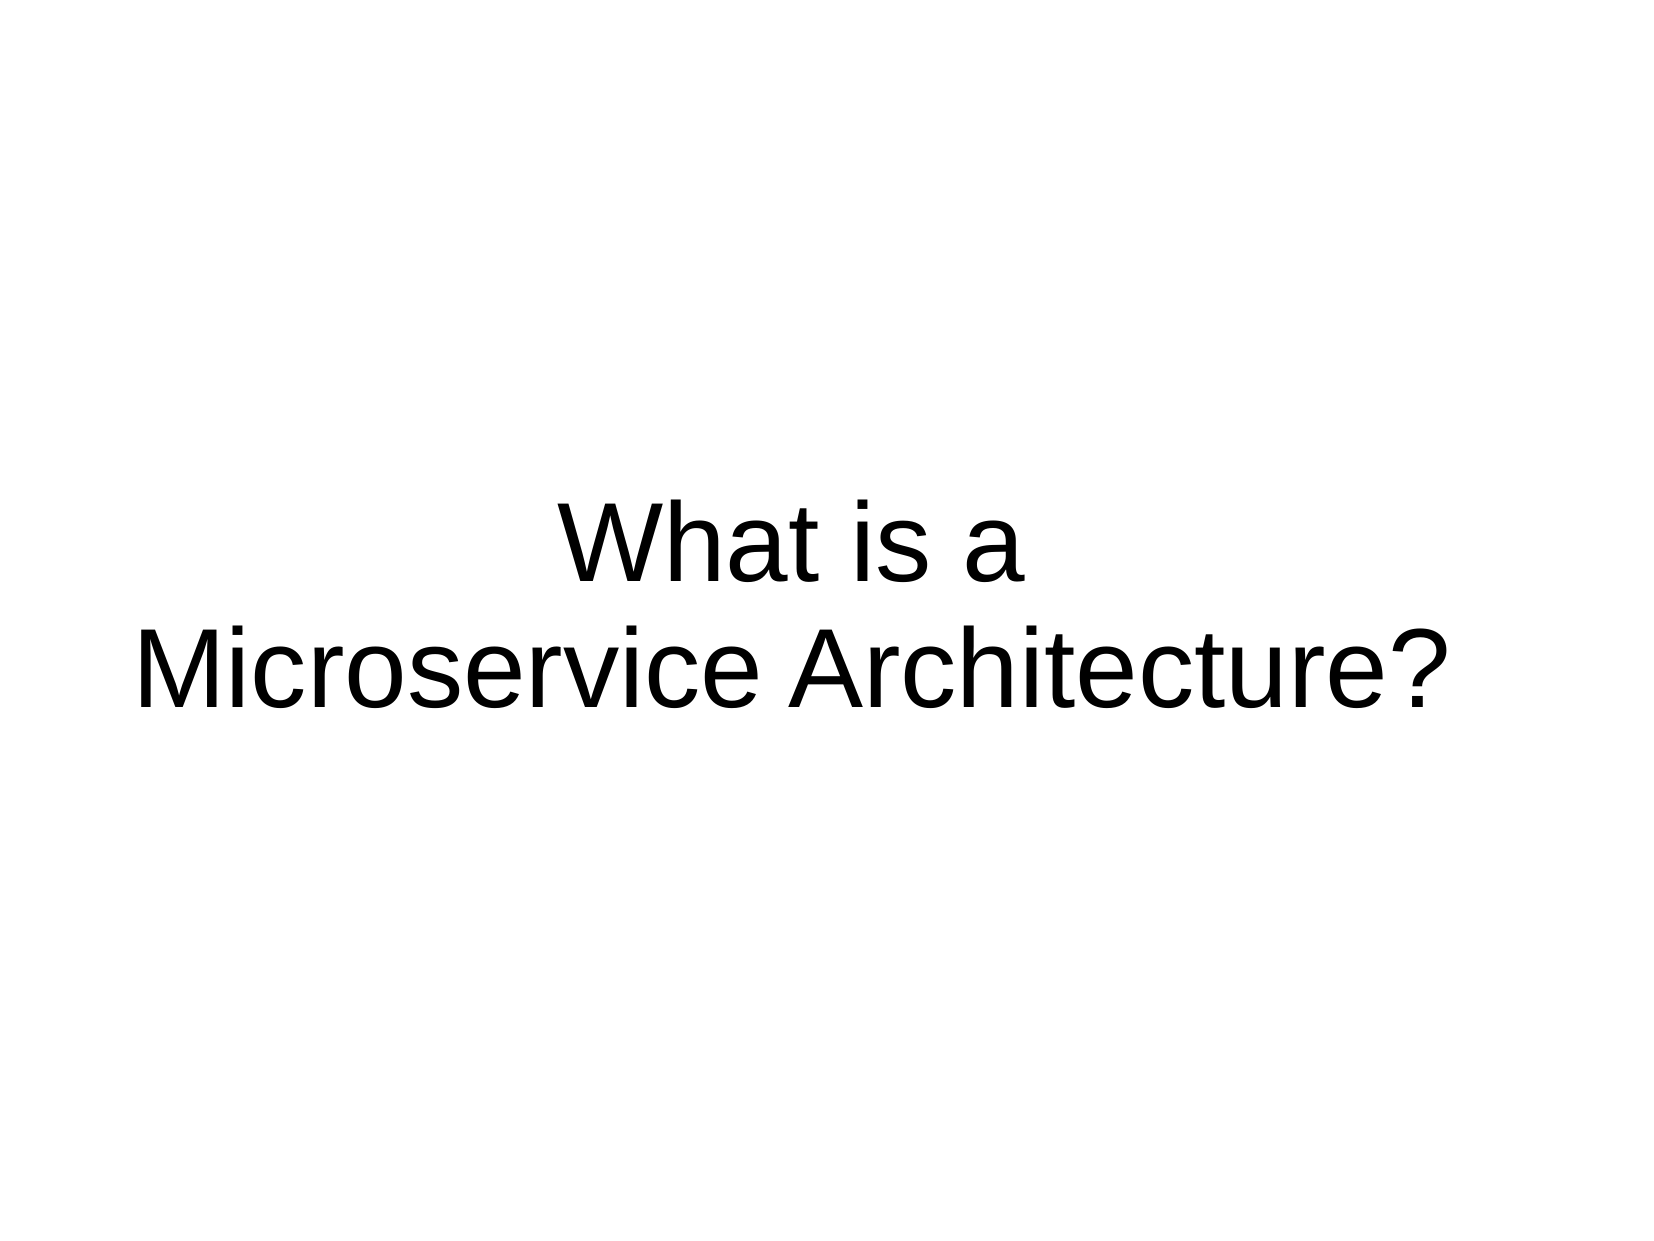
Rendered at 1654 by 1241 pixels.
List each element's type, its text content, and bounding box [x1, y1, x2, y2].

title What is a Microservice Architecture? [47, 479, 1536, 731]
